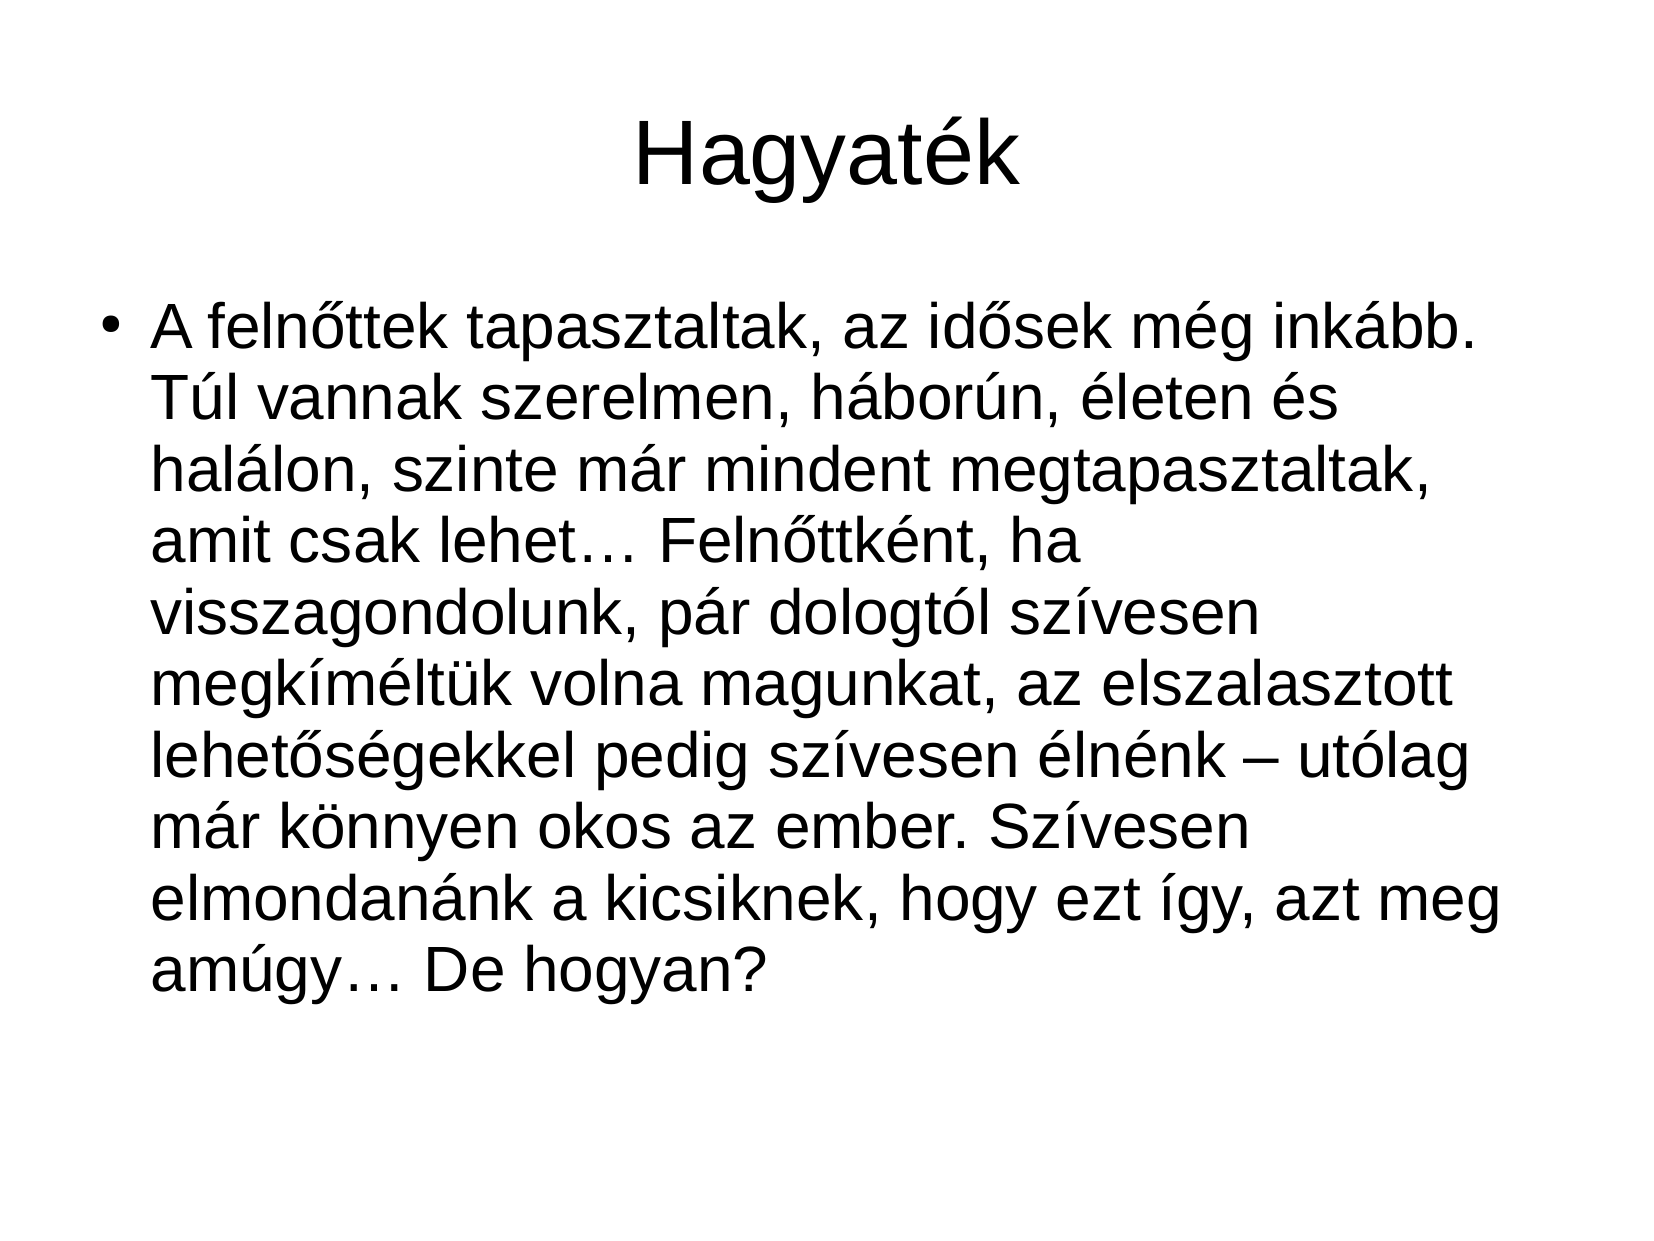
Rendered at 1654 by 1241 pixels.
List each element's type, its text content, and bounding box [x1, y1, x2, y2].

list A felnőttek tapasztaltak, az idősek még inkább. Túl vannak szerelmen, háborún, életen és halálon, szinte már mindent megtapasztaltak, amit csak lehet… Felnőttként, ha visszagondolunk, pár dologtól szívesen megkíméltük volna magunkat, az elszalasztott lehetőségekkel pedig szívesen élnénk – utólag már könnyen okos az ember. Szívesen elmondanánk a kicsiknek, hogy ezt így, azt meg amúgy… De hogyan? [82, 290, 1571, 1010]
title Hagyaték [82, 49, 1571, 257]
